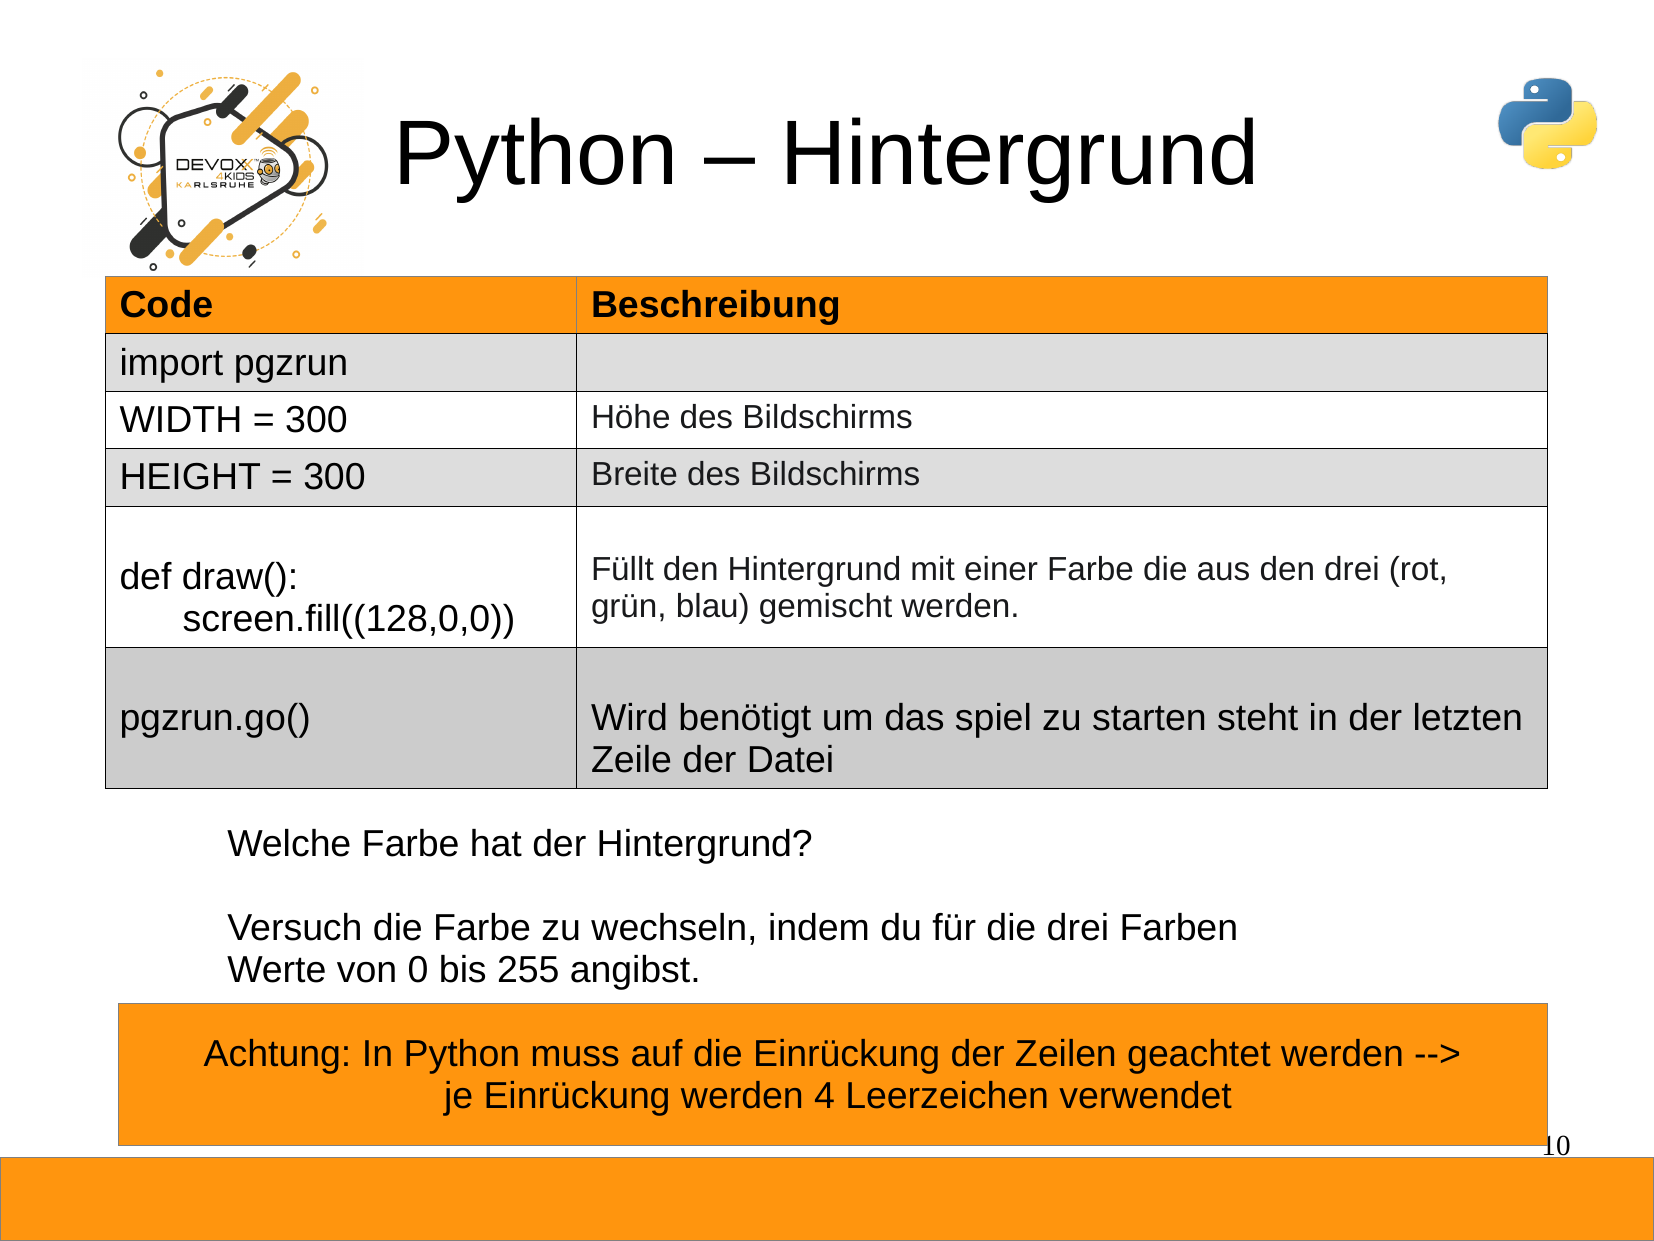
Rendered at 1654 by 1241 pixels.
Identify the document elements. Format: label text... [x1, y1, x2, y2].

table_cell import pgzrun [106, 334, 576, 391]
table_cell HEIGHT = 300 [106, 449, 576, 506]
table_cell Füllt den Hintergrund mit einer Farbe die aus den drei (rot, grün, blau) gemischt werden. [577, 507, 1547, 647]
table_cell def draw(): screen.fill((128,0,0)) [106, 507, 576, 647]
table_cell pgzrun.go() [106, 648, 576, 788]
list [94, 791, 1583, 1146]
table_cell [577, 334, 1547, 391]
table_cell Wird benötigt um das spiel zu starten steht in der letzten Zeile der Datei [577, 648, 1547, 788]
picture [1476, 58, 1619, 189]
text_box Achtung: In Python muss auf die Einrückung der Zeilen geachtet werden --> je Einrückung werden 4 Leerzeichen verwendet [118, 1003, 1548, 1146]
table_header Beschreibung [577, 277, 1547, 333]
text_box [0, 1157, 1654, 1241]
picture [82, 58, 364, 278]
table_cell WIDTH = 300 [106, 392, 576, 448]
title Python – Hintergrund [82, 49, 1571, 257]
table_cell Höhe des Bildschirms [577, 392, 1547, 448]
text_box Welche Farbe hat der Hintergrund? Versuch die Farbe zu wechseln, indem du für die drei Farben Werte von 0 bis 255 angibst. [212, 814, 1258, 998]
table_cell Breite des Bildschirms [577, 449, 1547, 506]
table_header Code [106, 277, 576, 333]
